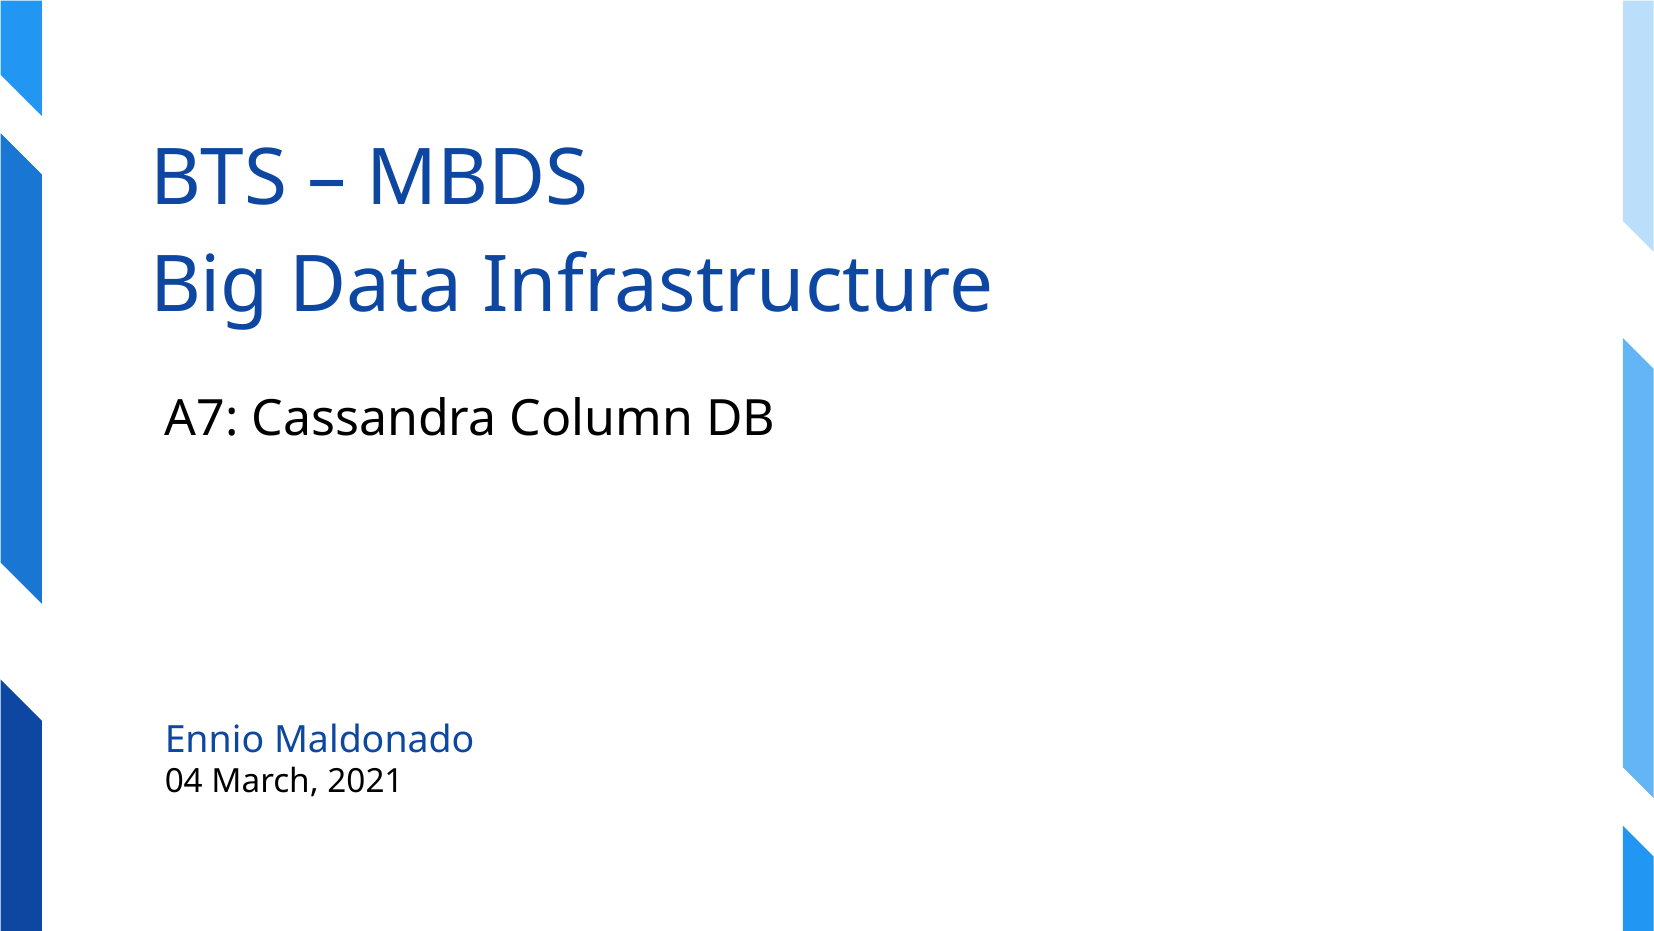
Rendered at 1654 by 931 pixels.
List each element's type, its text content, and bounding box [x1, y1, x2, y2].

title BTS – MBDS Big Data Infrastructure [150, 136, 1501, 319]
text_box A7: Cassandra Column DB [150, 375, 975, 453]
text_box 04 March, 2021 [150, 750, 487, 807]
text_box Ennio Maldonado [150, 705, 503, 768]
